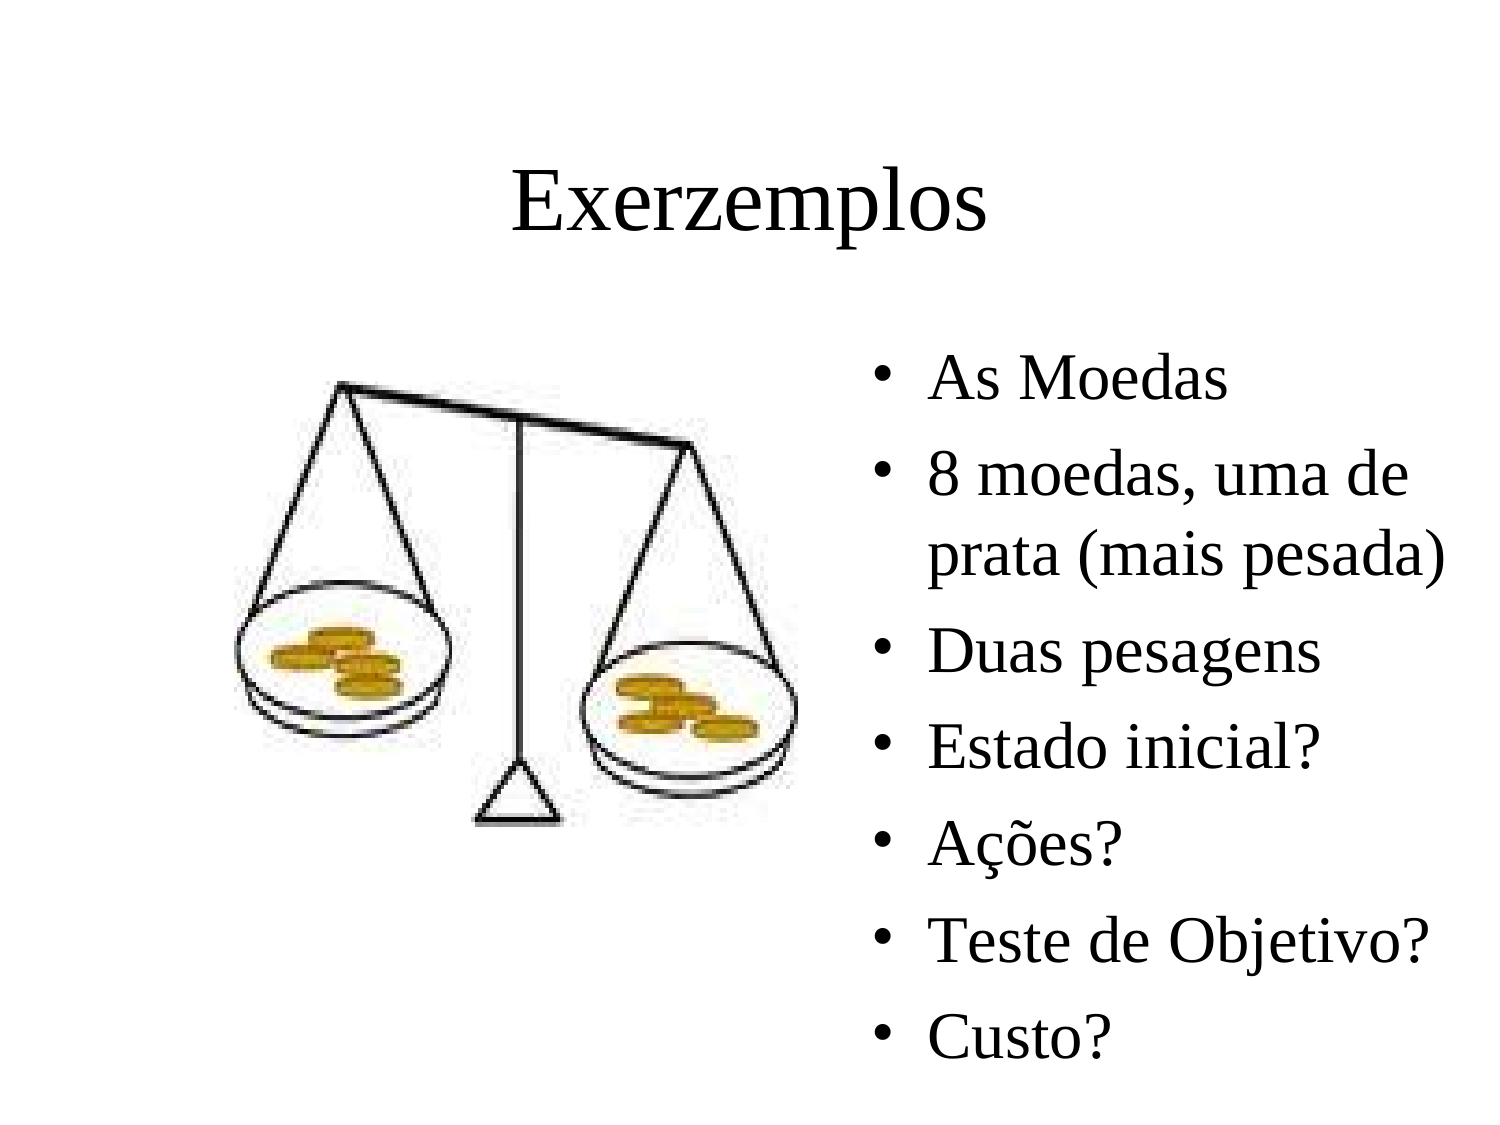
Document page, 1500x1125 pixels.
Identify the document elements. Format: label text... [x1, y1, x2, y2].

title Exerzemplos [112, 76, 1388, 312]
list As Moedas 8 moedas, uma de prata (mais pesada) Duas pesagens Estado inicial? Ações? Teste de Objetivo? Custo? [856, 324, 1482, 1080]
picture [234, 381, 798, 827]
